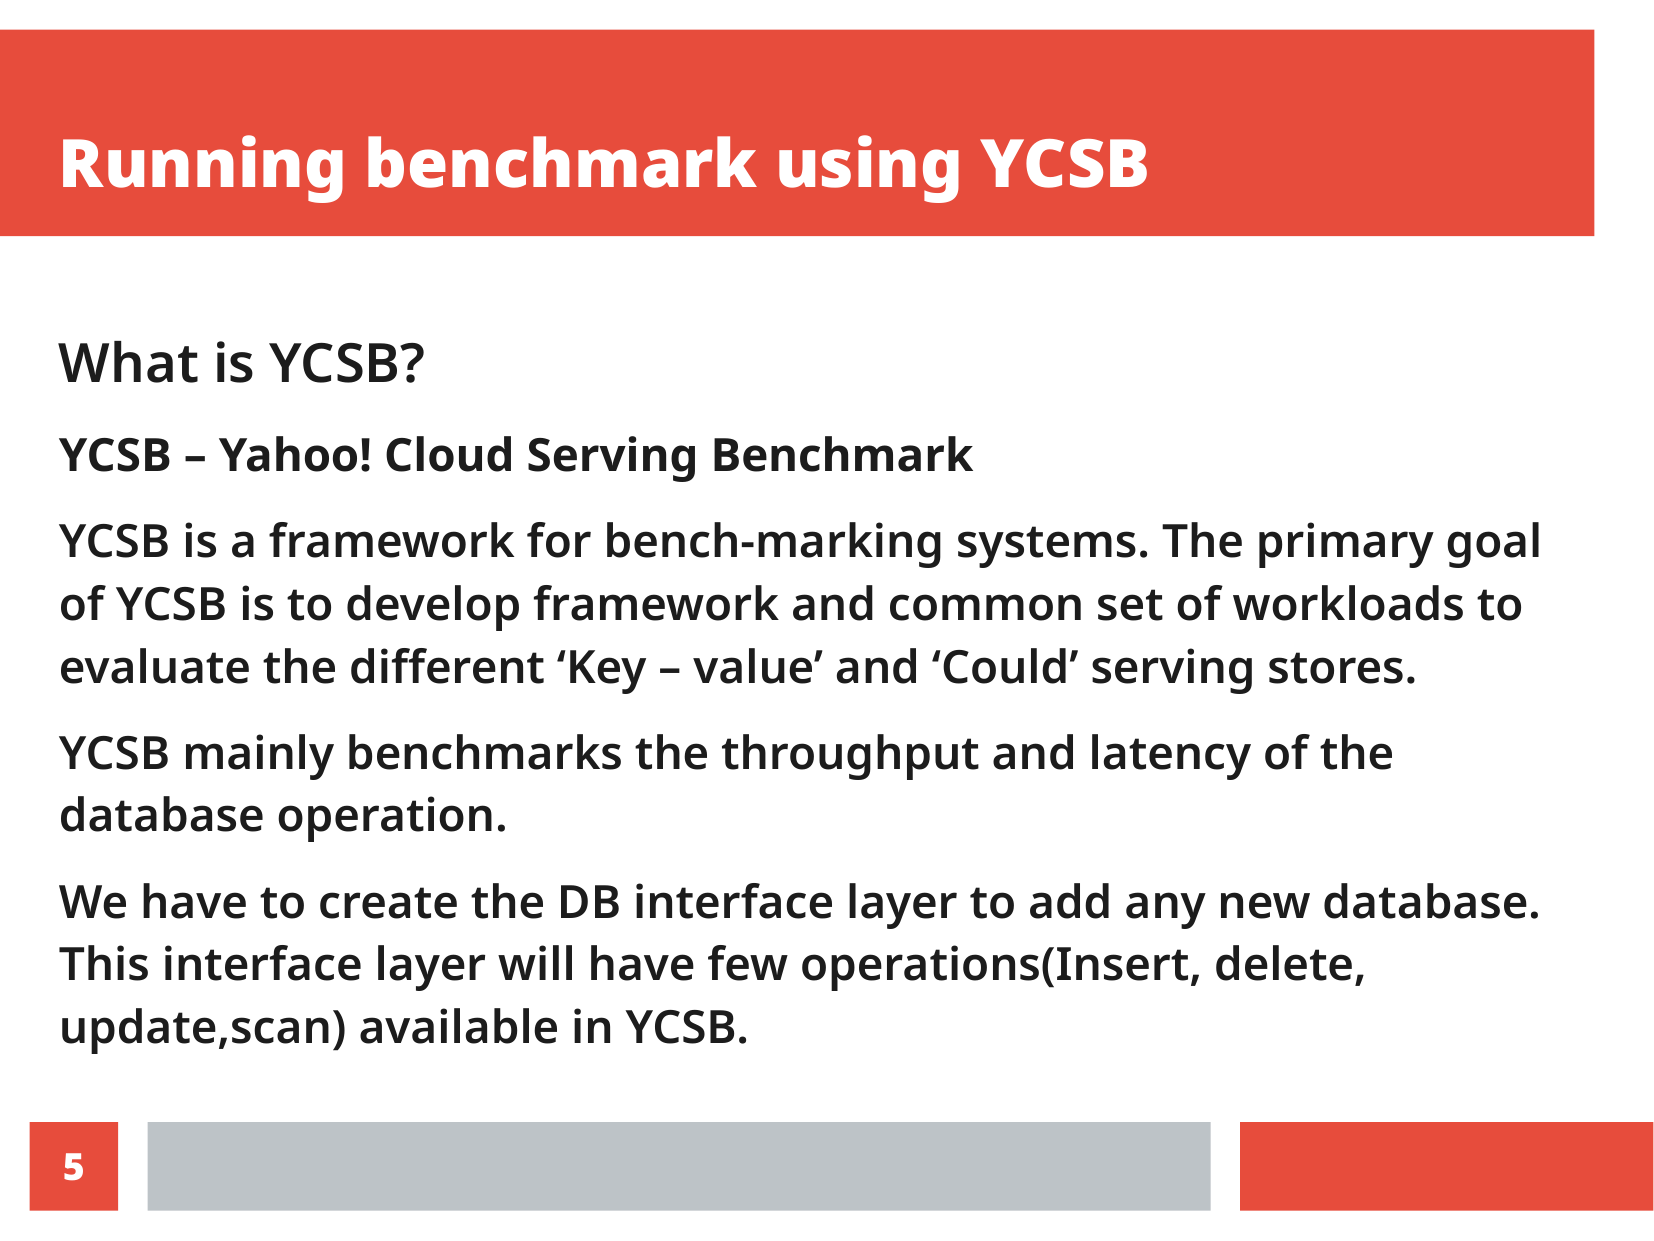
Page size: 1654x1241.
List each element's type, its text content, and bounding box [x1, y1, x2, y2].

title Running benchmark using YCSB [59, 59, 1595, 207]
list What is YCSB? YCSB – Yahoo! Cloud Serving Benchmark YCSB is a framework for bench-marking systems. The primary goal of YCSB is to develop framework and common set of workloads to evaluate the different ‘Key – value’ and ‘Could’ serving stores. YCSB mainly benchmarks the throughput and latency of the database operation. We have to create the DB interface layer to add any new database. This interface layer will have few operations(Insert, delete, update,scan) available in YCSB. [59, 324, 1565, 1093]
